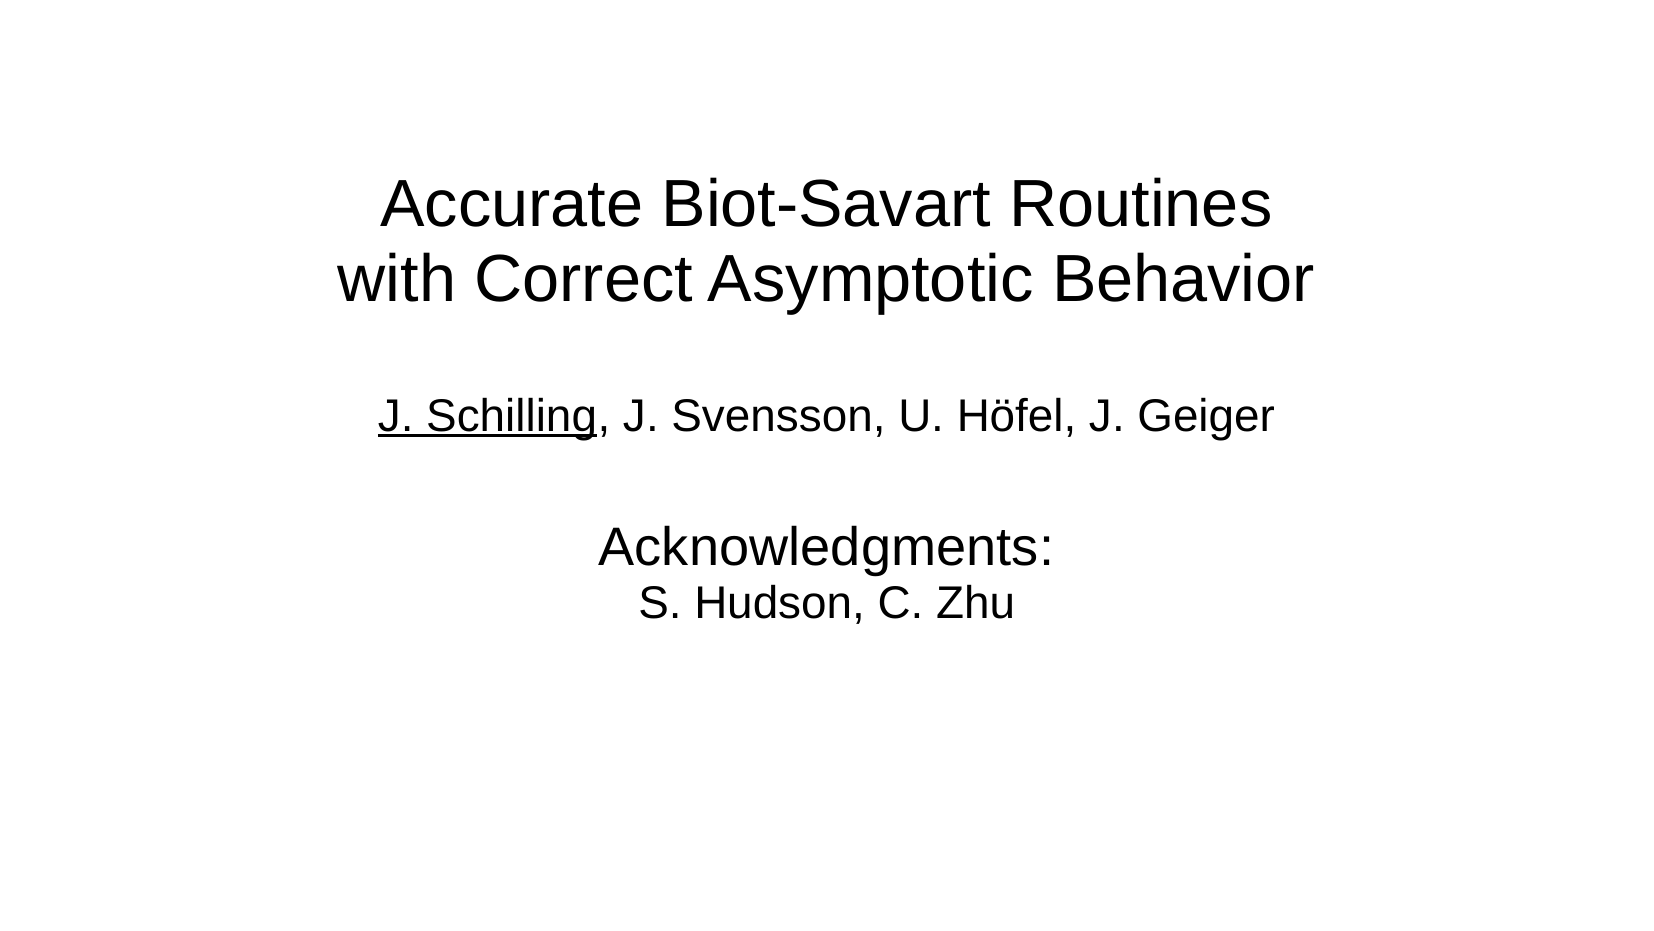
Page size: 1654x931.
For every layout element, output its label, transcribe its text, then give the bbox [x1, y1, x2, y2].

subtitle Accurate Biot-Savart Routines with Correct Asymptotic Behavior J. Schilling, J. Svensson, U. Höfel, J. Geiger Acknowledgments: S. Hudson, C. Zhu [82, 37, 1571, 757]
